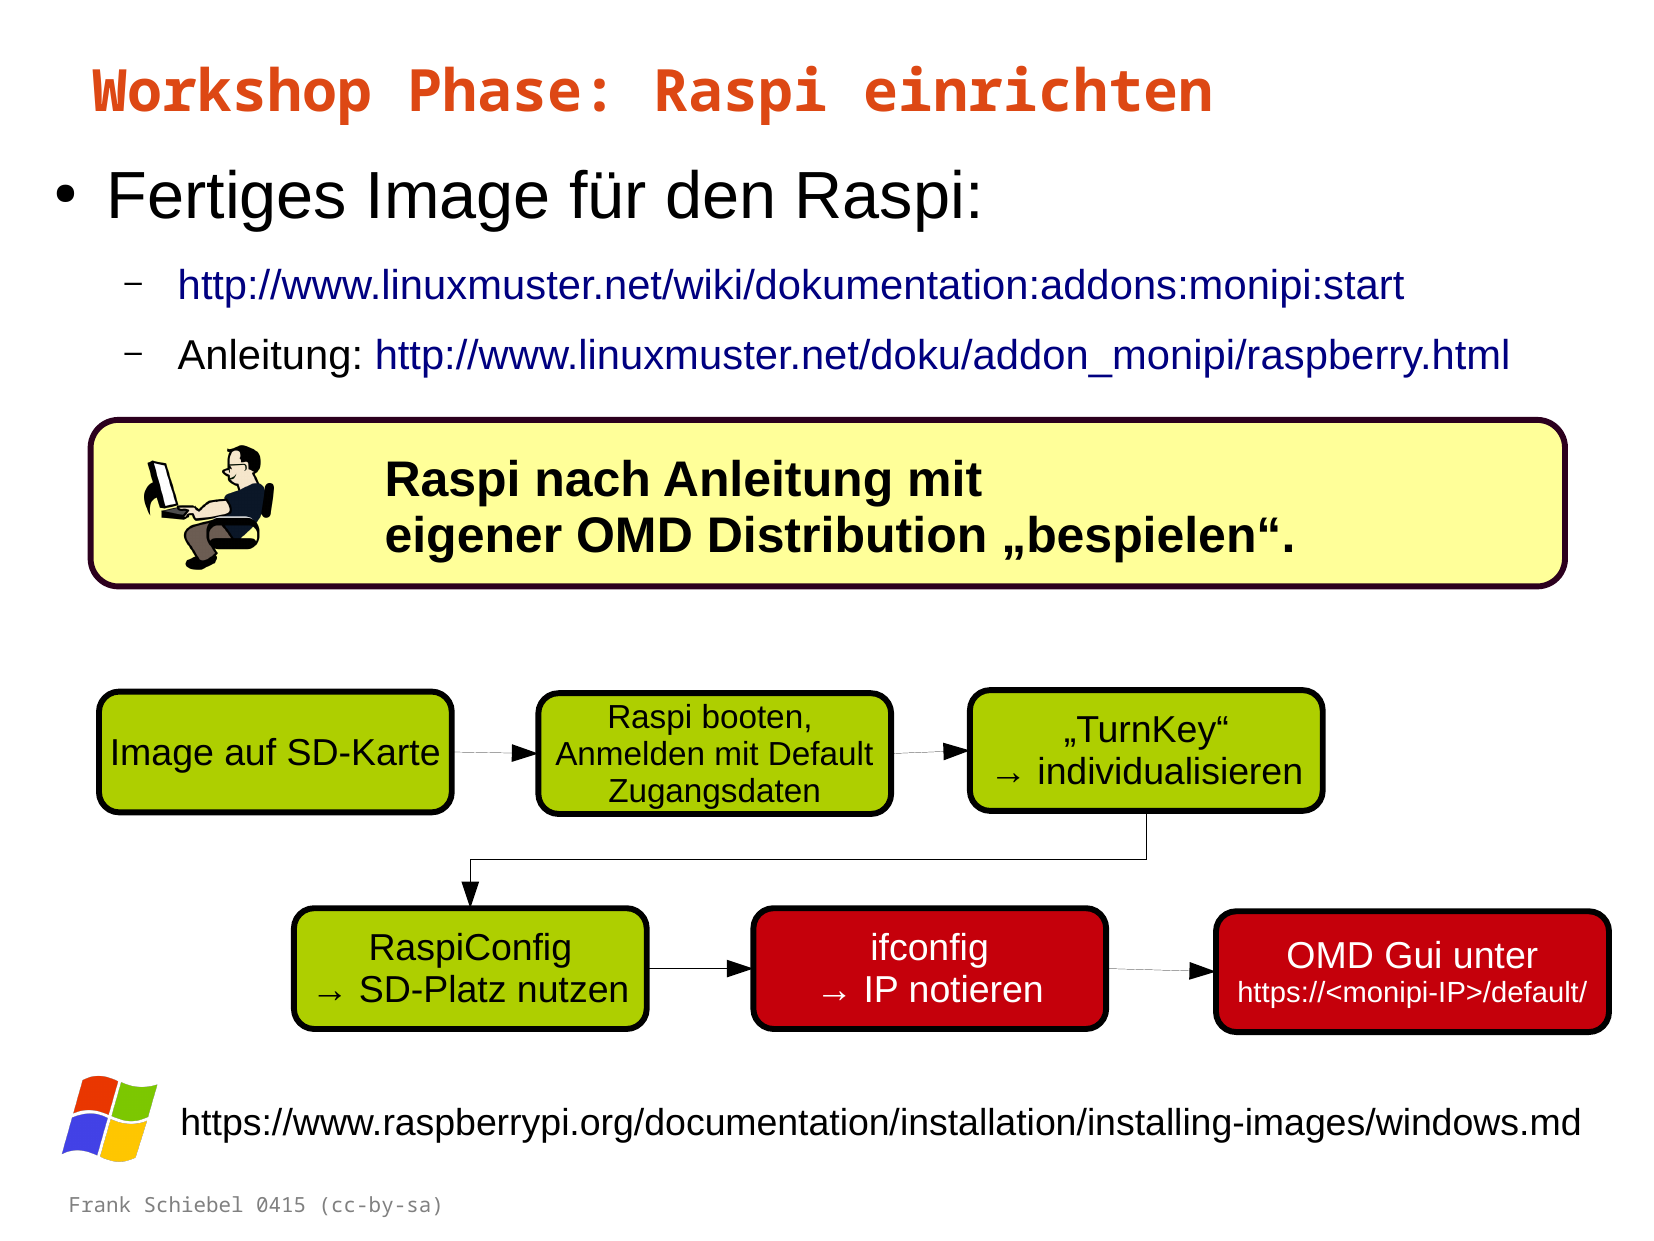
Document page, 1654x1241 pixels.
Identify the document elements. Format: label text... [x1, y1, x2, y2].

text_box https://www.raspberrypi.org/documentation/installation/installing-images/windows.md [166, 1094, 1597, 1151]
list Fertiges Image für den Raspi: http://www.linuxmuster.net/wiki/dokumentation:addons:monipi:start Anleitung: http://www.linuxmuster.net/doku/addon_monipi/raspberry.html [36, 157, 1607, 553]
text_box Raspi booten, Anmelden mit Default Zugangsdaten [538, 693, 892, 814]
picture [55, 1065, 166, 1176]
text_box Image auf SD-Karte [98, 691, 452, 813]
text_box „TurnKey“ → individualisieren [969, 690, 1323, 811]
text_box Workshop Phase: Raspi einrichten [78, 42, 1465, 117]
text_box Raspi nach Anleitung mit eigener OMD Distribution „bespielen“. [369, 444, 1326, 572]
text_box RaspiConfig → SD-Platz nutzen [293, 908, 647, 1029]
text_box OMD Gui unter https://<monipi-IP>/default/ [1216, 911, 1610, 1033]
text_box [90, 553, 1566, 587]
picture [144, 445, 274, 570]
text_box ifconfig → IP notieren [753, 908, 1107, 1029]
